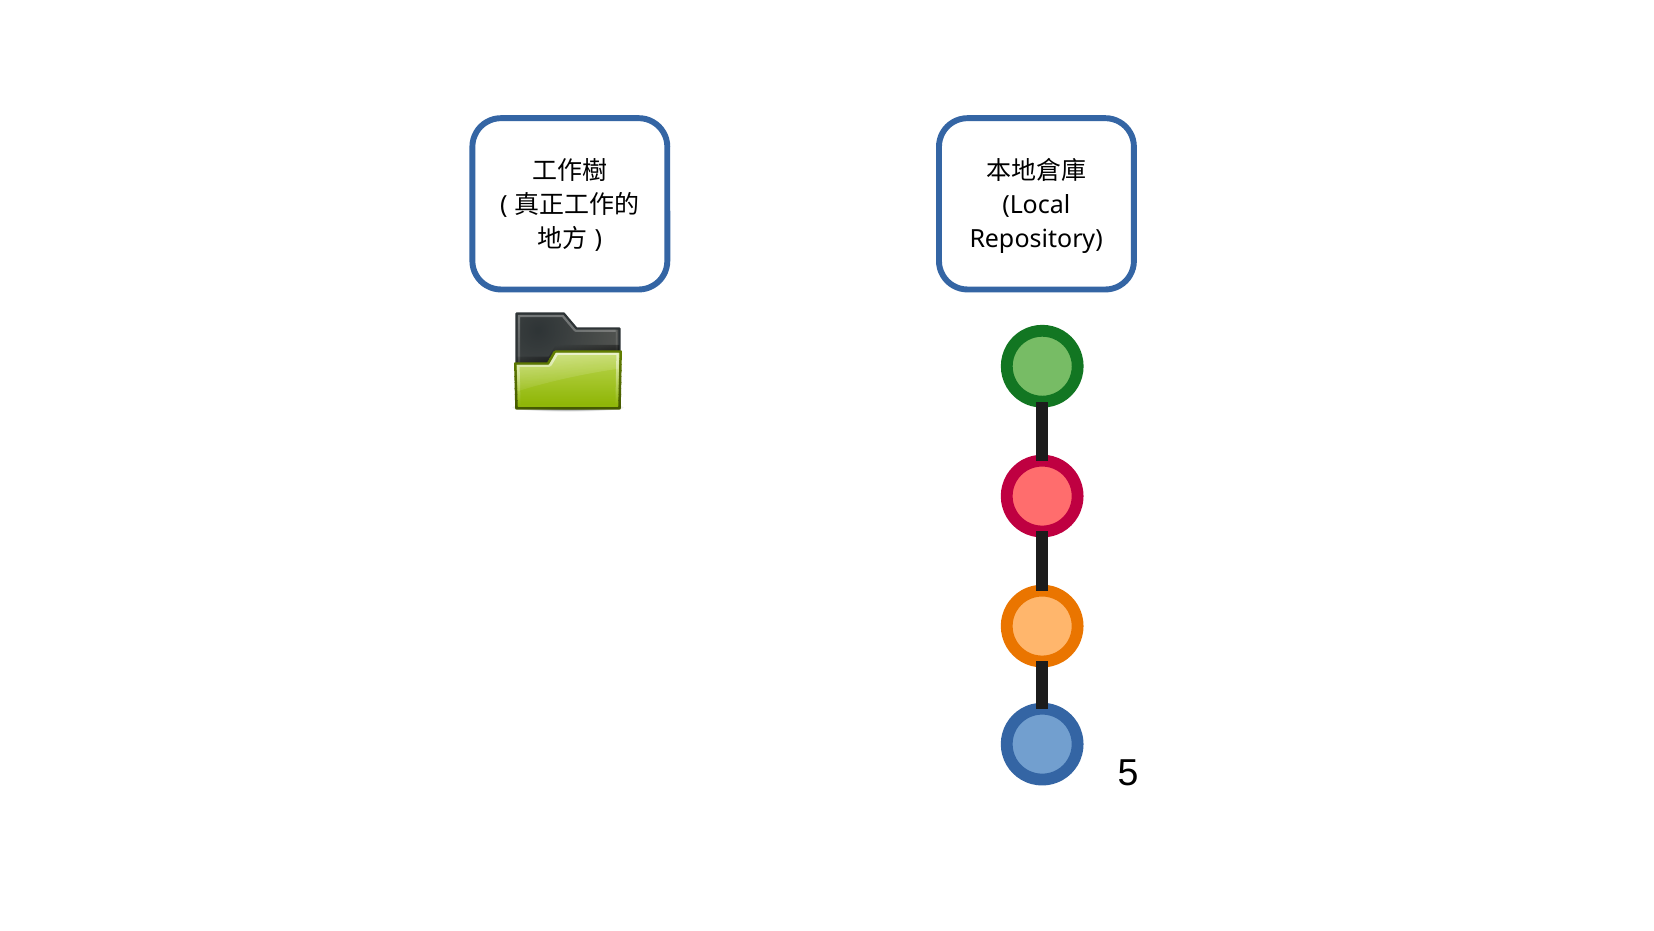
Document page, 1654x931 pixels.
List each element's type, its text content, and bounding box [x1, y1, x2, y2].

text_box 本地倉庫 (Local Repository) [938, 118, 1134, 290]
picture [510, 303, 626, 418]
text_box [1006, 330, 1078, 402]
text_box 5 [1098, 744, 1158, 801]
text_box 工作樹 (真正工作的地方) [472, 118, 668, 290]
text_box [1006, 591, 1078, 661]
text_box [1006, 709, 1078, 780]
text_box [1006, 461, 1078, 532]
